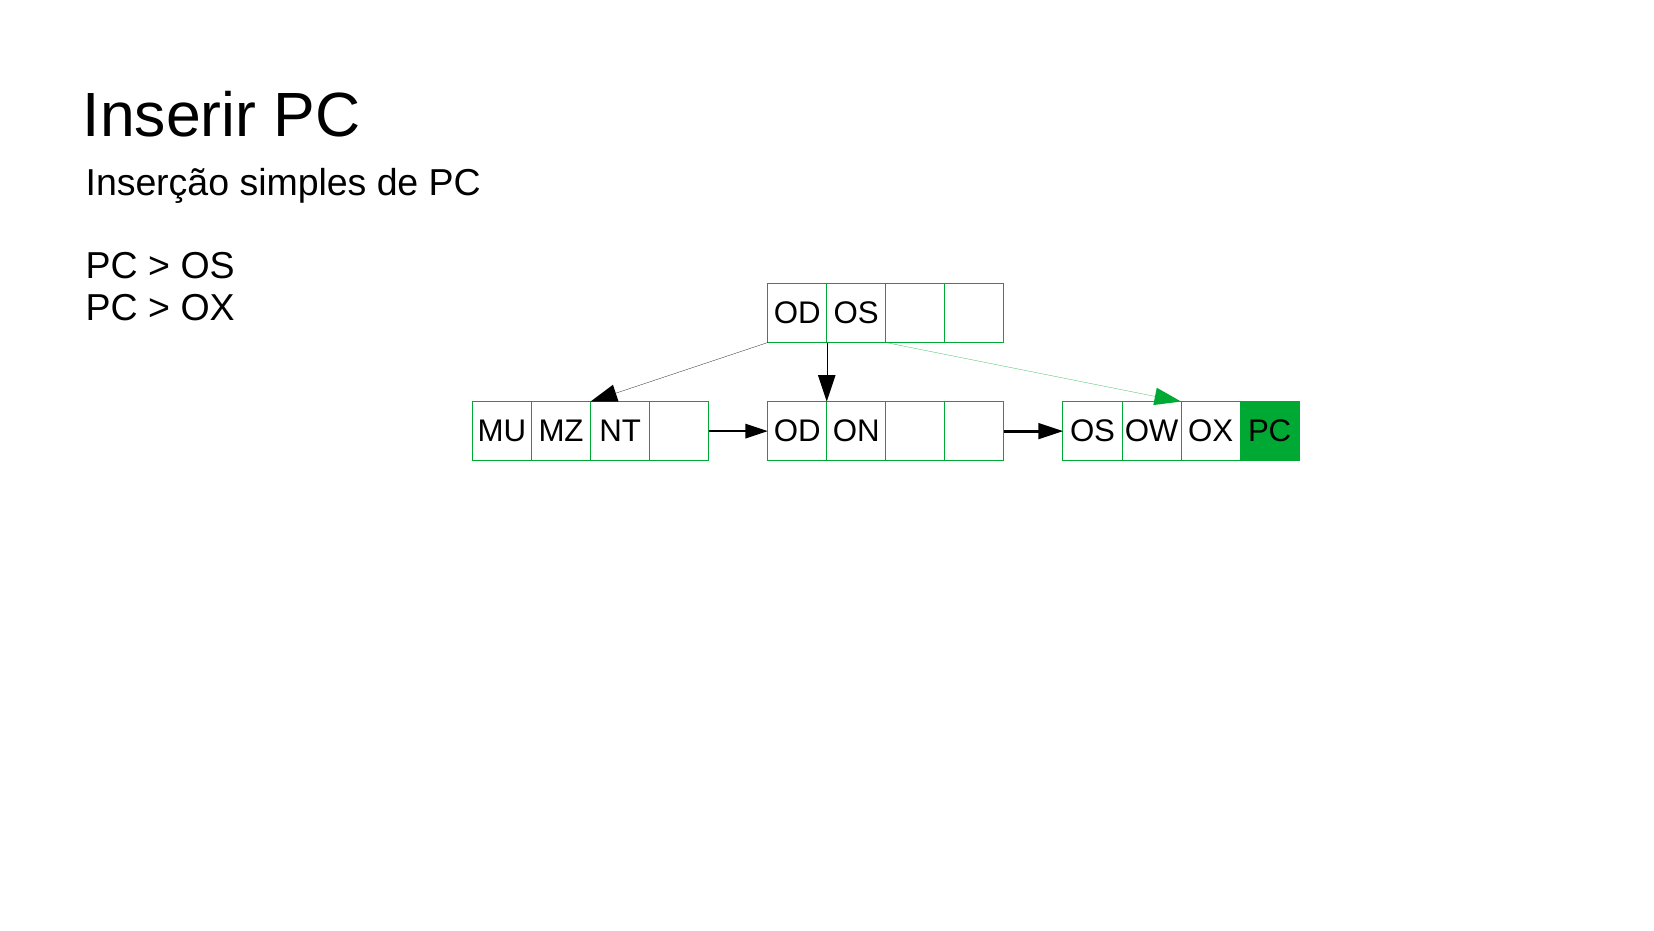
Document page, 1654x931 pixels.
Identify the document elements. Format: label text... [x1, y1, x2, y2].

text_box OD [767, 283, 826, 343]
text_box OW [1122, 401, 1181, 461]
text_box OS [1062, 401, 1122, 461]
text_box [885, 401, 1004, 461]
text_box [885, 283, 1004, 343]
title Inserir PC [82, 37, 1571, 193]
text_box OX [1181, 401, 1240, 461]
text_box NT [590, 401, 649, 461]
text_box PC [1240, 401, 1300, 461]
text_box OD [767, 401, 826, 461]
text_box [649, 401, 709, 461]
text_box Inserção simples de PC PC > OS PC > OX [70, 153, 544, 379]
text_box MZ [531, 401, 590, 461]
text_box ON [826, 401, 885, 461]
text_box OS [826, 283, 885, 343]
text_box MU [472, 401, 531, 461]
